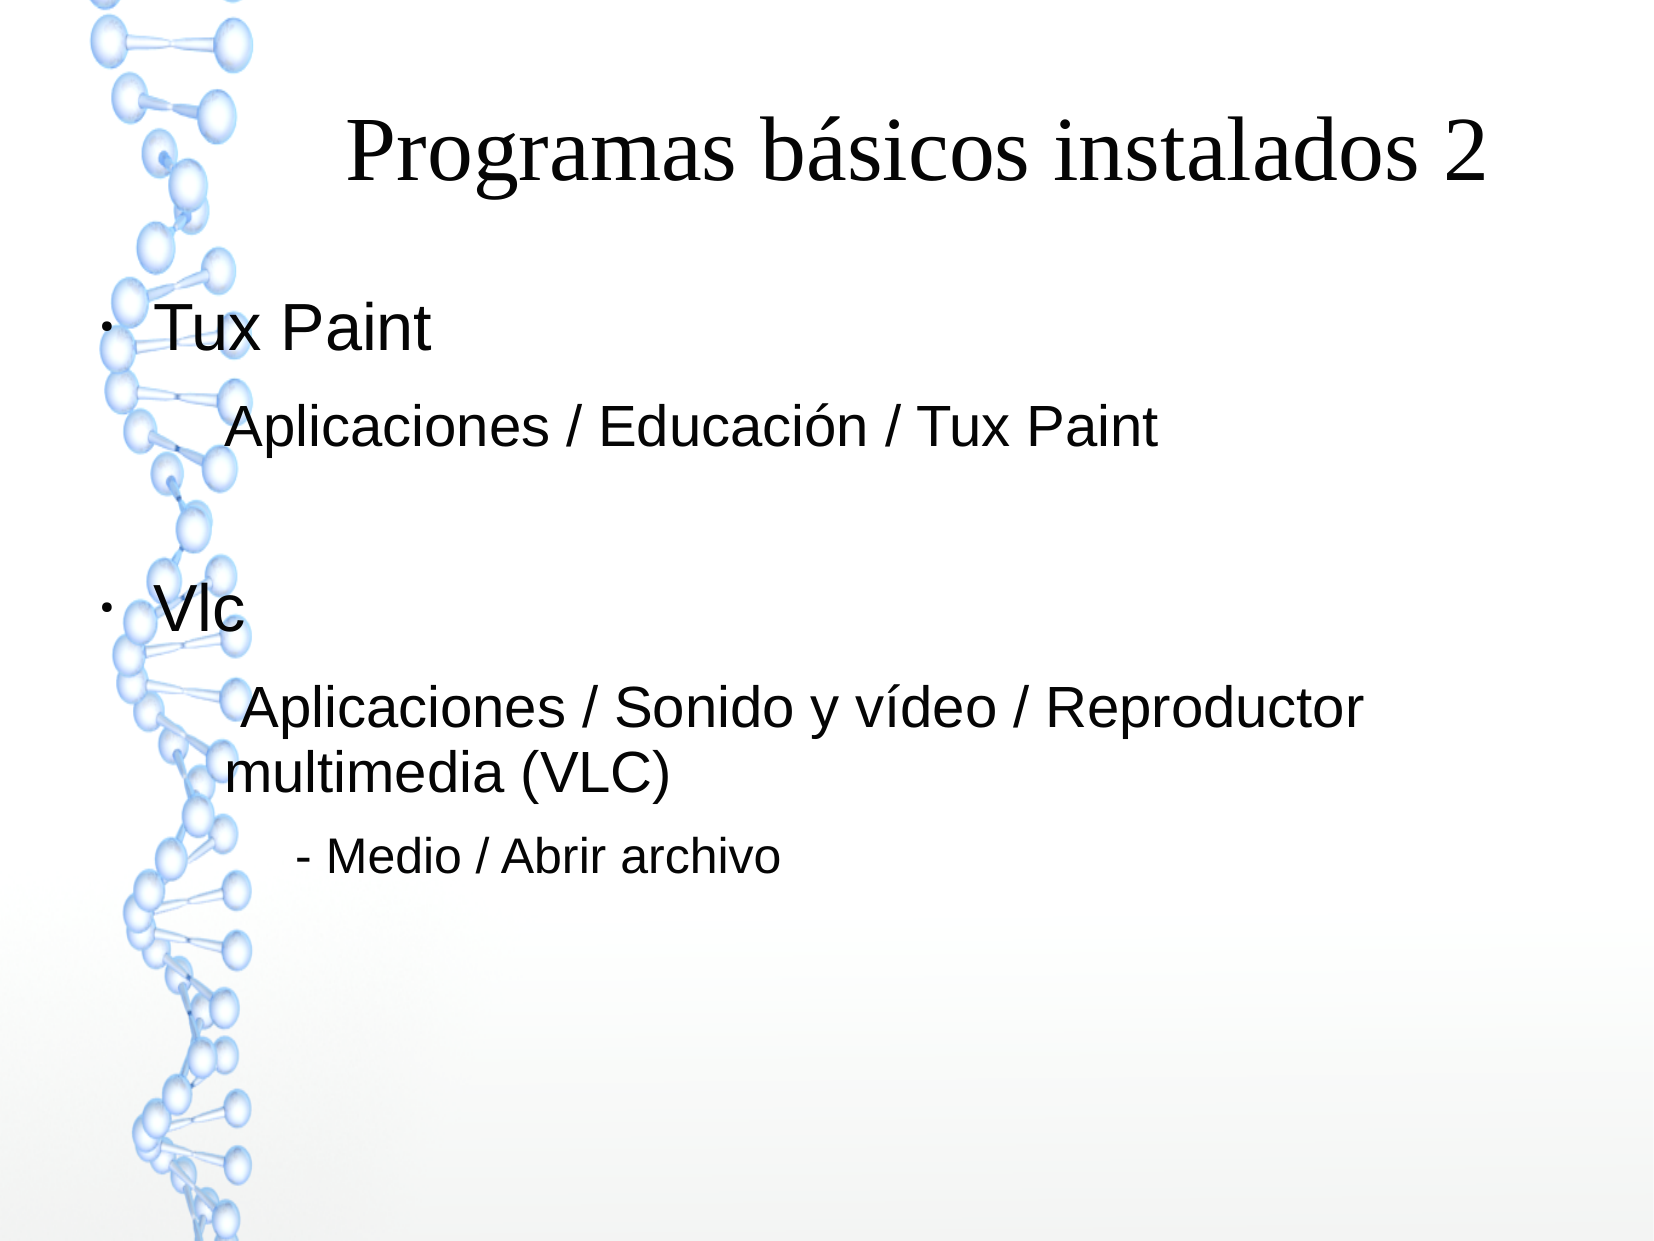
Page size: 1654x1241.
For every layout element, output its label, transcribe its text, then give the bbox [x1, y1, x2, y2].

title Programas básicos instalados 2 [265, 47, 1595, 252]
picture [0, 0, 1654, 1241]
list Tux Paint Aplicaciones / Educación / Tux Paint Vlc Aplicaciones / Sonido y vídeo / Reproductor multimedia (VLC) - Medio / Abrir archivo [82, 290, 1571, 1010]
